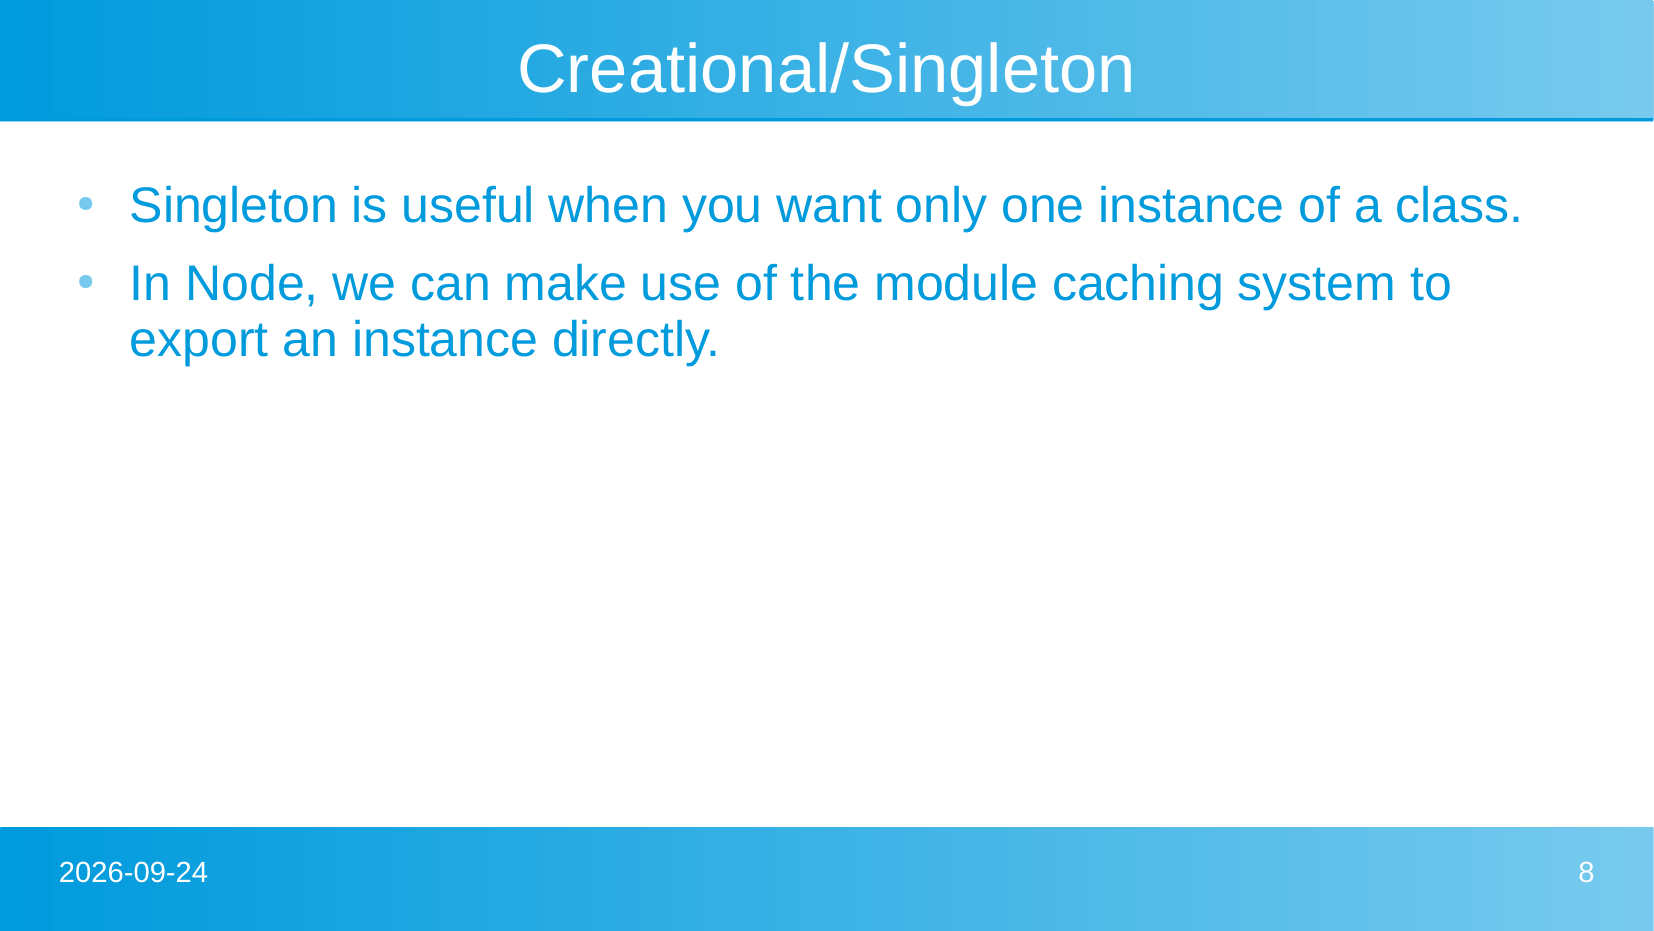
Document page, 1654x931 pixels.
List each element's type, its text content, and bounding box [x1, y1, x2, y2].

list Singleton is useful when you want only one instance of a class. In Node, we can make use of the module caching system to export an instance directly. [59, 177, 1595, 768]
title Creational/Singleton [59, 29, 1595, 108]
